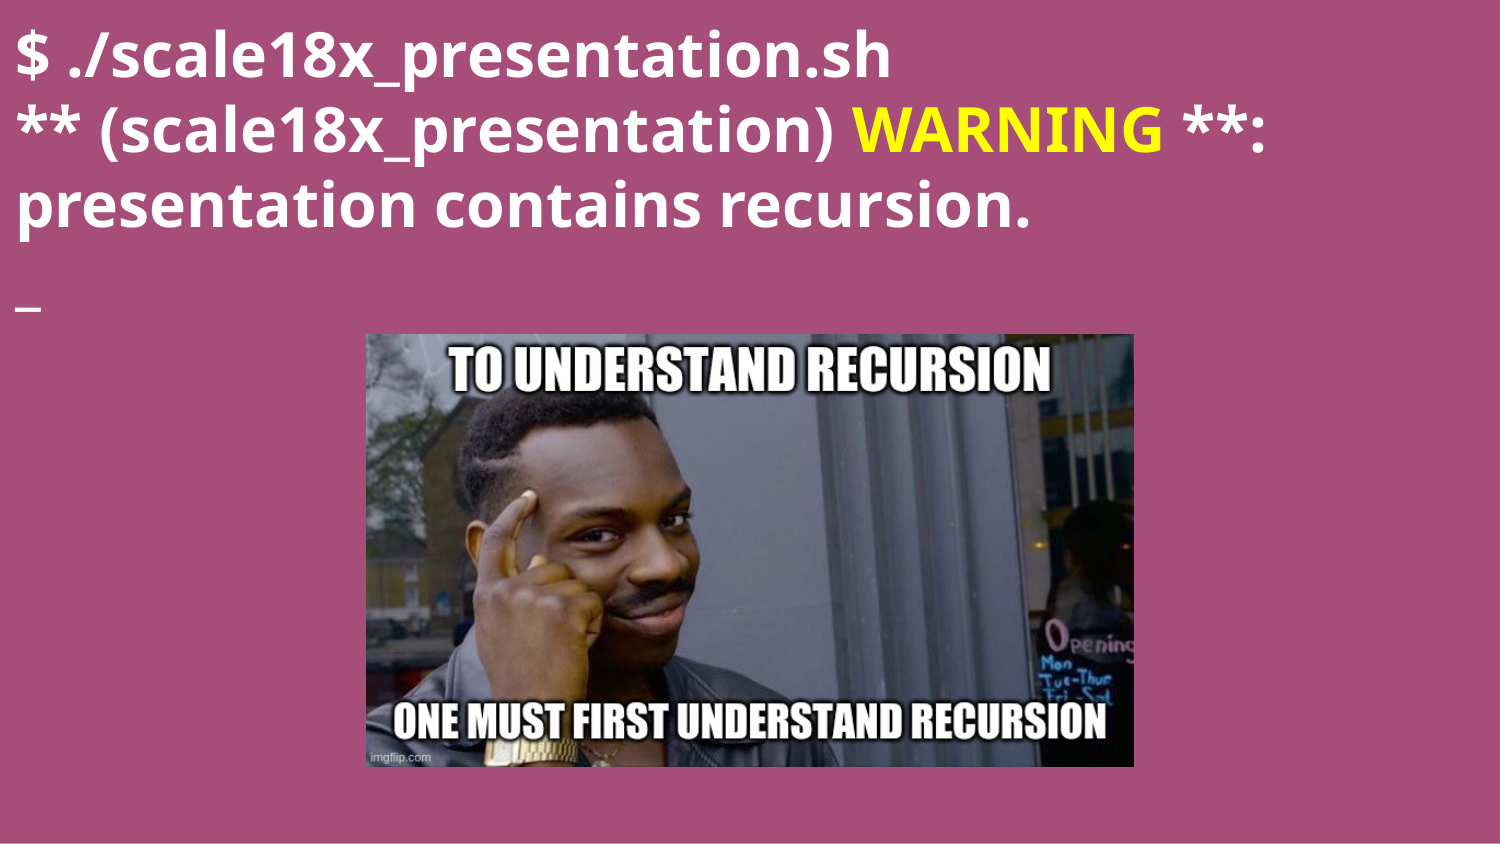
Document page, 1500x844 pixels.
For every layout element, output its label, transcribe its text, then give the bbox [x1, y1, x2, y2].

picture [366, 334, 1134, 767]
text_box $ ./scale18x_presentation.sh ** (scale18x_presentation) WARNING **: presentation contains recursion. _ [0, 0, 1500, 844]
